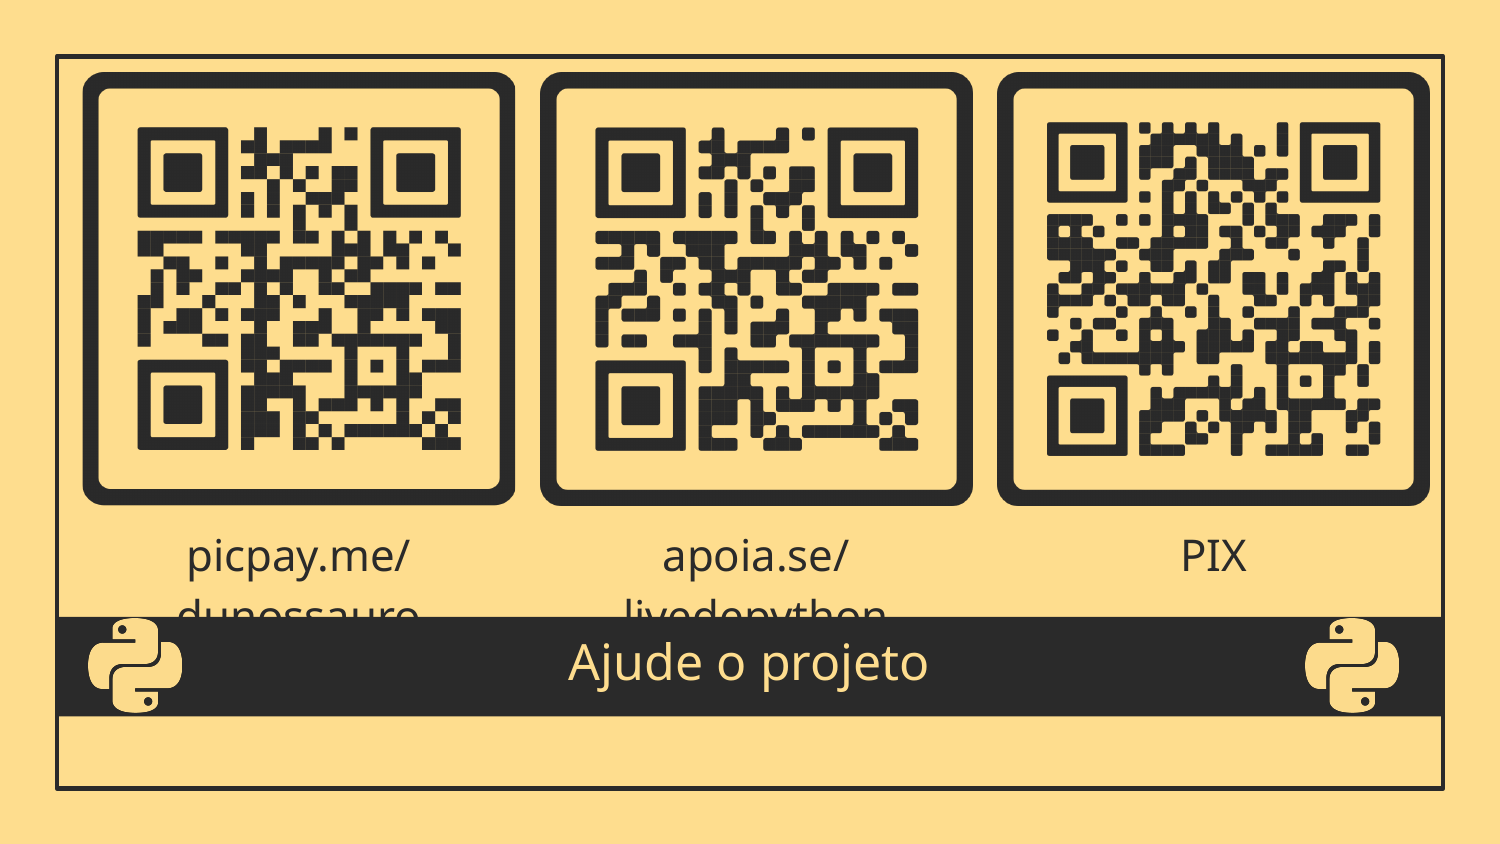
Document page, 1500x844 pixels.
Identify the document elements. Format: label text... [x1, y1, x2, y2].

subtitle picpay.me/dunossauro [82, 505, 516, 599]
title Ajude o projeto [386, 615, 1114, 716]
picture [997, 72, 1430, 505]
picture [540, 72, 973, 505]
subtitle PIX [997, 505, 1430, 599]
picture [1305, 618, 1399, 713]
picture [88, 618, 182, 713]
subtitle apoia.se/livedepython [540, 505, 973, 599]
picture [82, 72, 516, 505]
